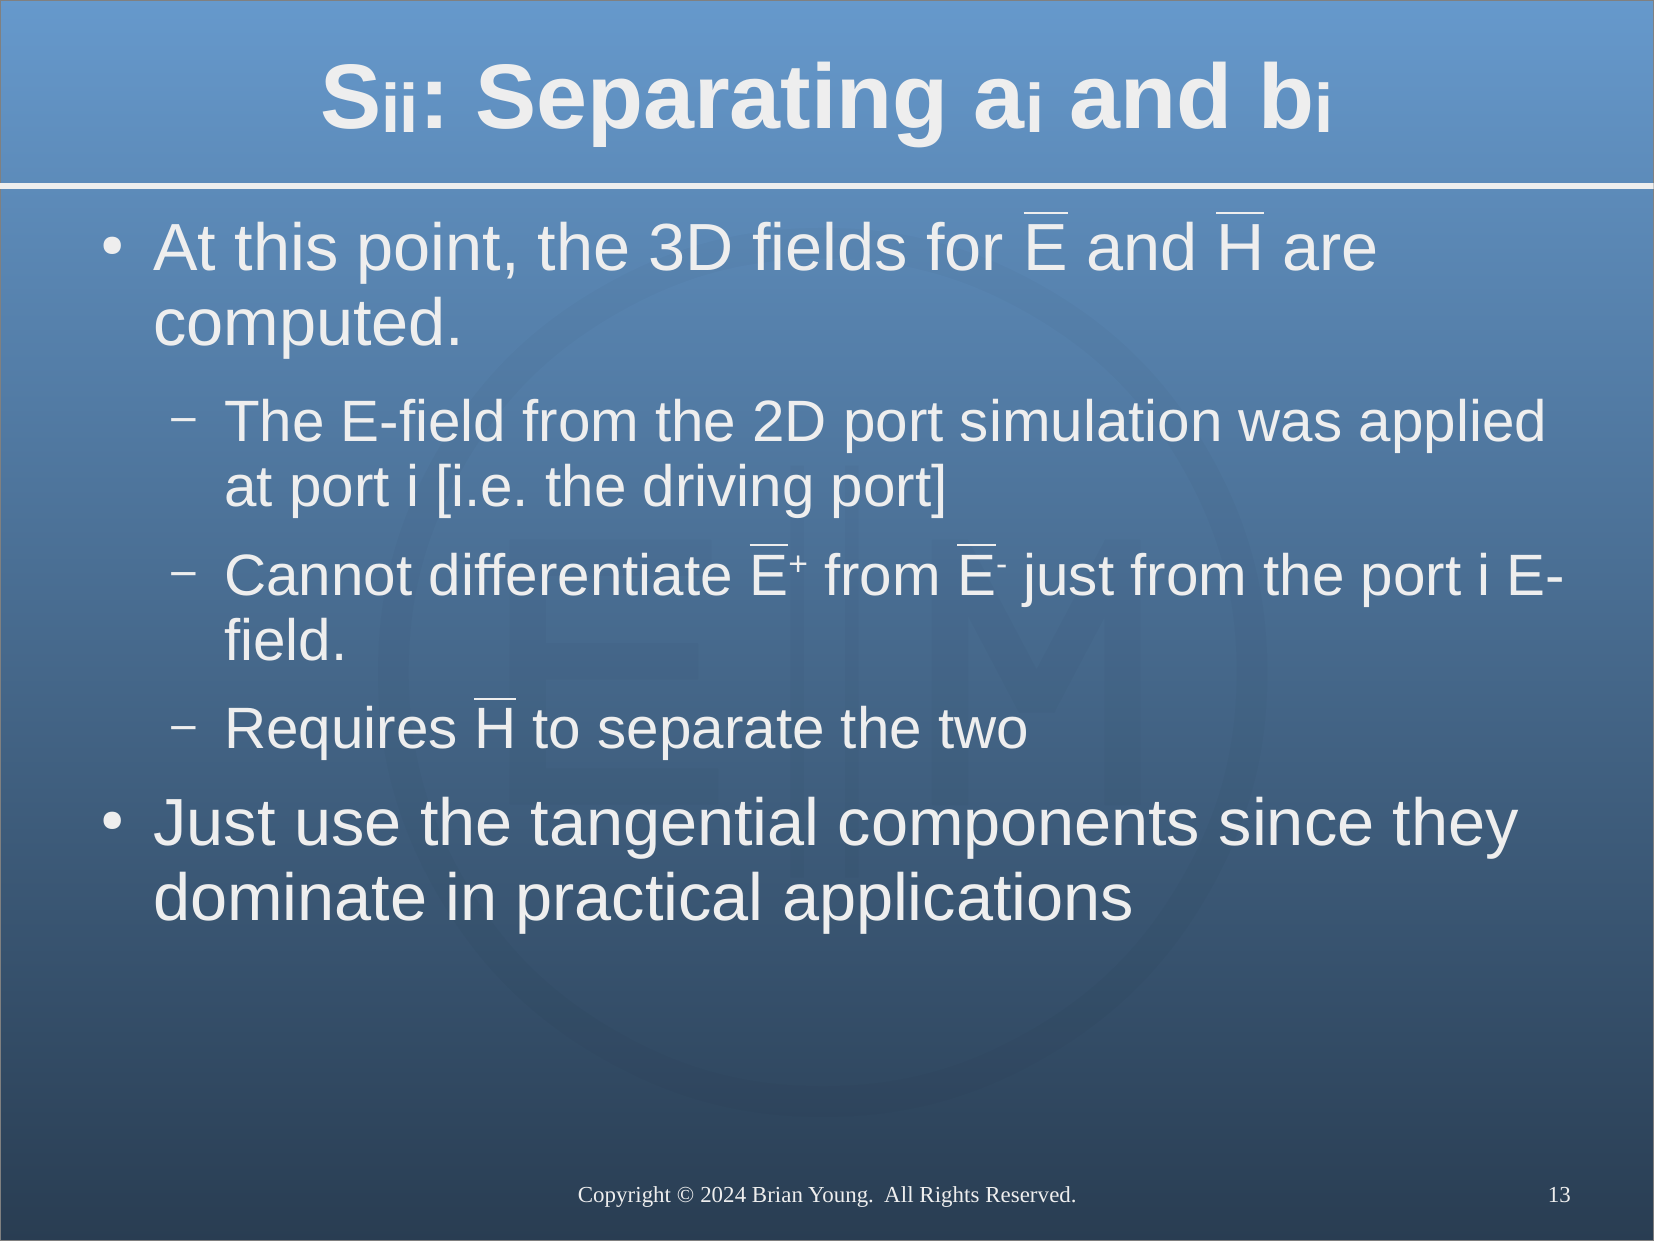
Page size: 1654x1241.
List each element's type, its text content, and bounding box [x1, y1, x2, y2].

list At this point, the 3D fields for E and H are computed. The E-field from the 2D port simulation was applied at port i [i.e. the driving port] Cannot differentiate E+ from E- just from the port i E-field. Requires H to separate the two Just use the tangential components since they dominate in practical applications [82, 210, 1571, 1156]
title Sii: Separating ai and bi [82, 31, 1571, 163]
